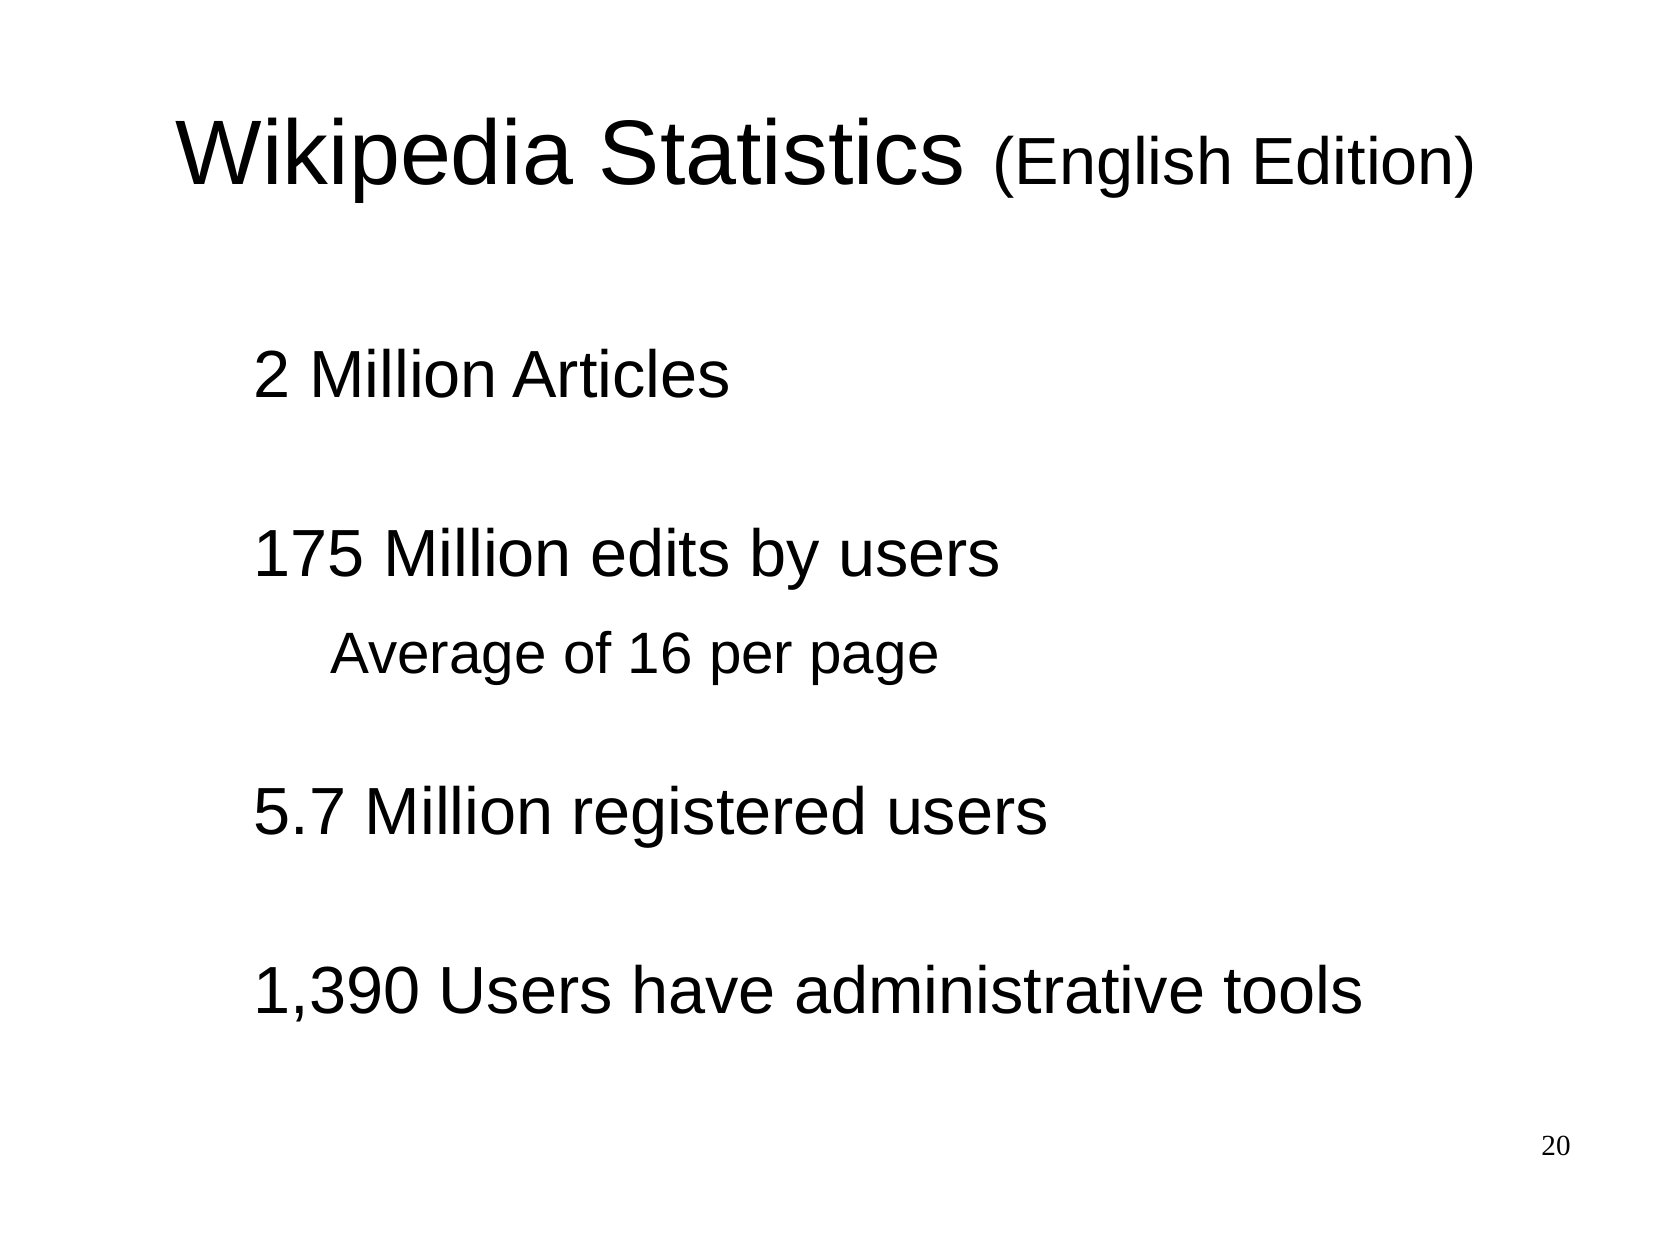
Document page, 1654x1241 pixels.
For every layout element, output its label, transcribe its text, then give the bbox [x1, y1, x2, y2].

list 2 Million Articles 175 Million edits by users Average of 16 per page 5.7 Million registered users 1,390 Users have administrative tools [236, 337, 1467, 1028]
title Wikipedia Statistics (English Edition) [82, 49, 1571, 257]
